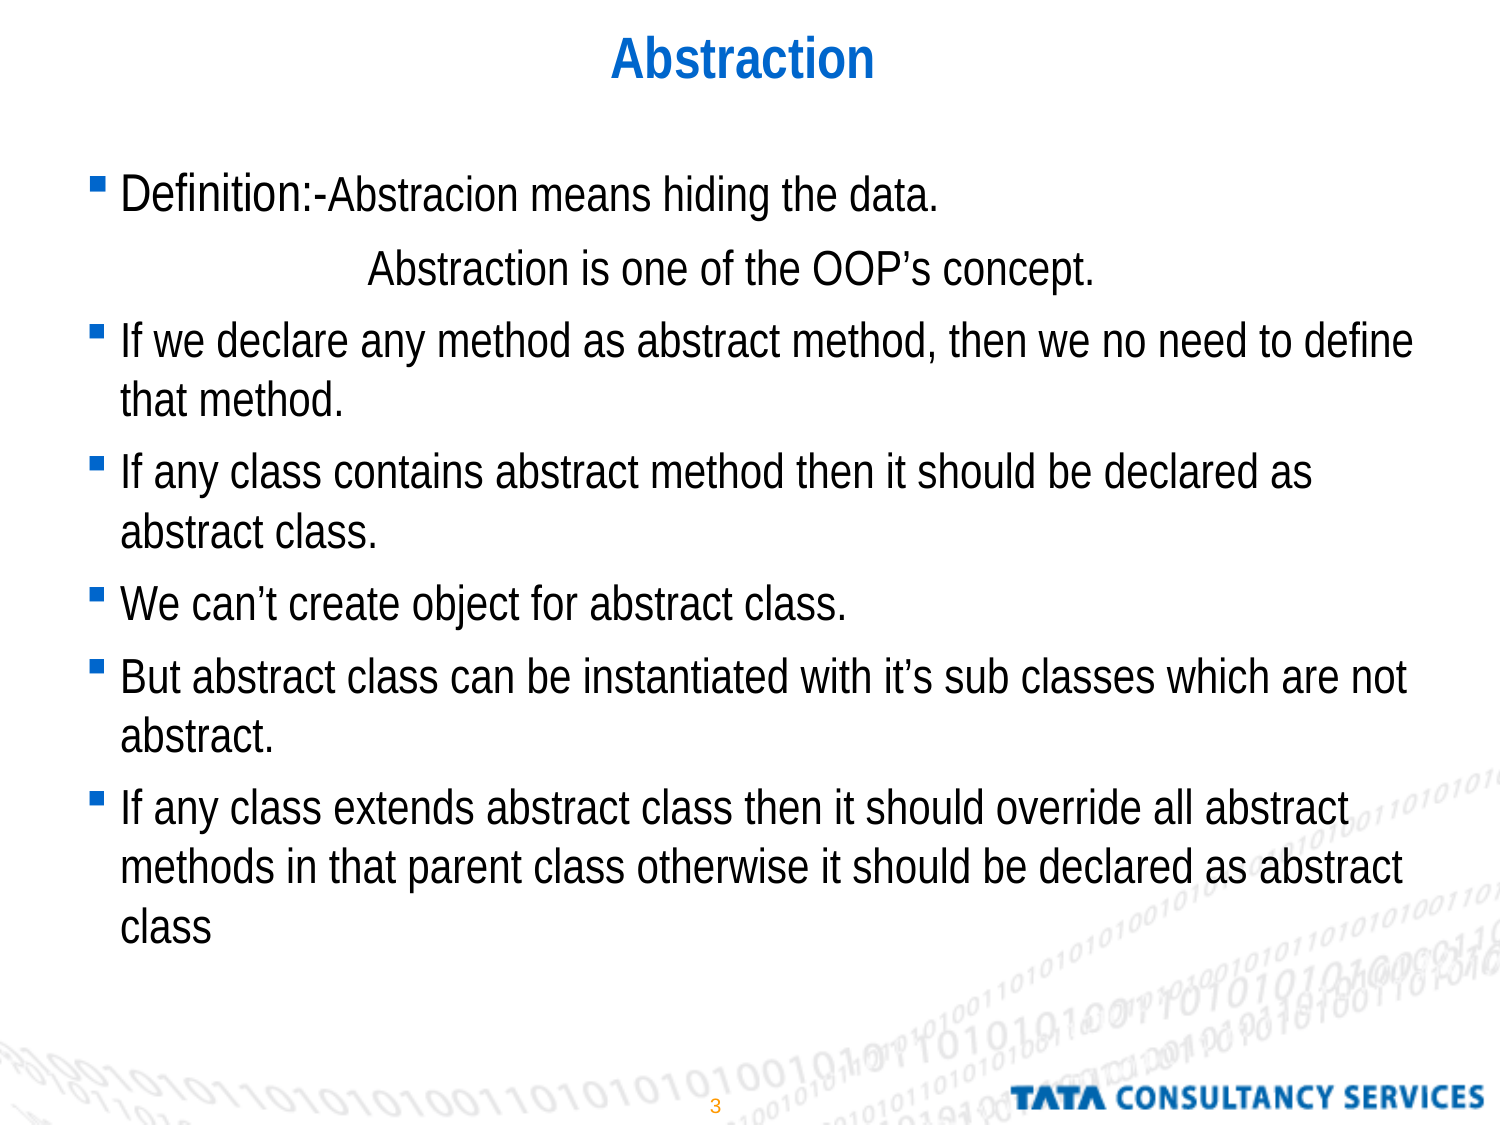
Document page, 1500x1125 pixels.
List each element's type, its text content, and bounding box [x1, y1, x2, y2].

picture [0, 755, 1500, 1125]
text_box Abstraction [125, 12, 1375, 100]
list Definition:-Abstracion means hiding the data. Abstraction is one of the OOP’s concept. If we declare any method as abstract method, then we no need to define that method. If any class contains abstract method then it should be declared as abstract class. We can’t create object for abstract class. But abstract class can be instantiated with it’s sub classes which are not abstract. If any class extends abstract class then it should override all abstract methods in that parent class otherwise it should be declared as abstract class [70, 151, 1438, 969]
